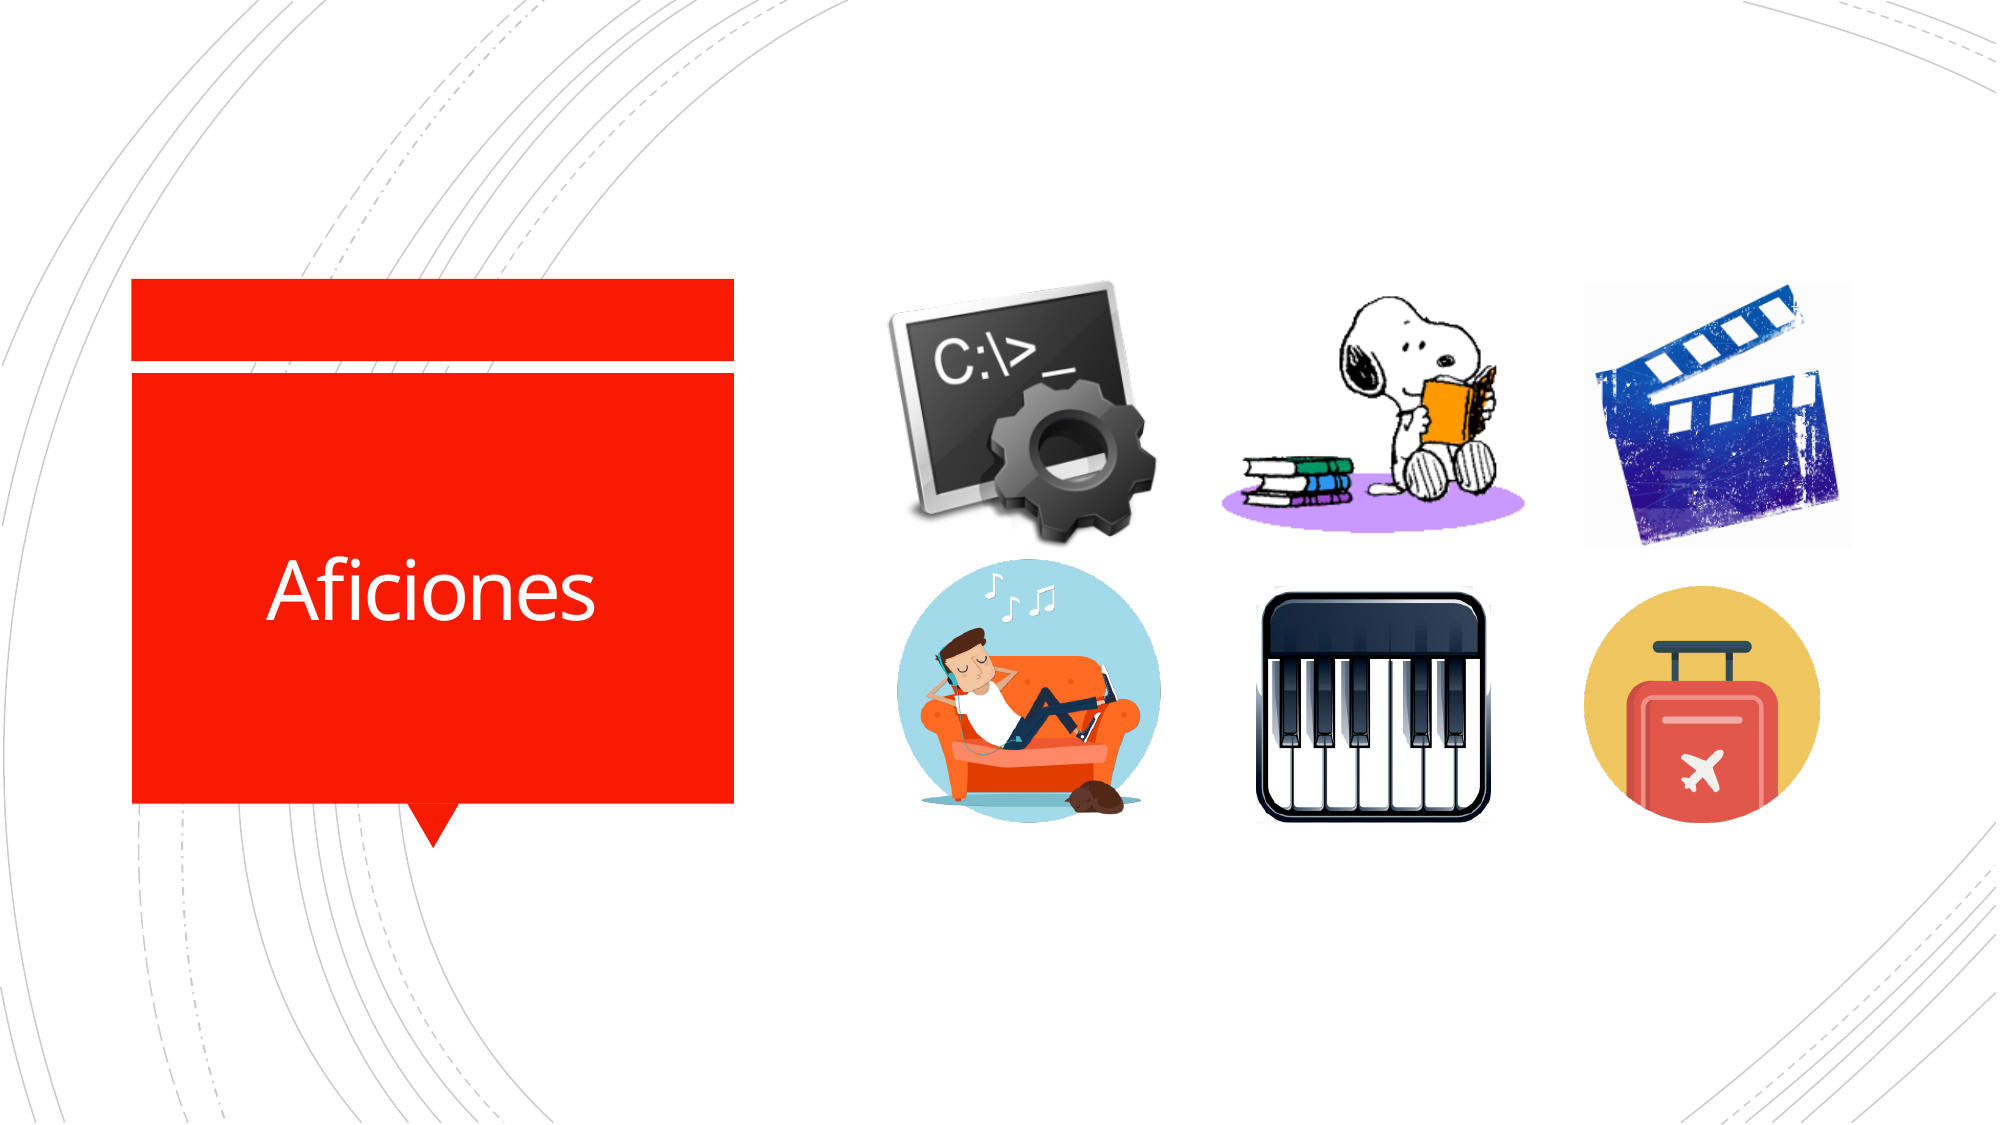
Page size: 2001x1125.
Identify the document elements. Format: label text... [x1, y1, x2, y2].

picture [1216, 292, 1531, 538]
picture [1256, 586, 1491, 823]
picture [880, 274, 1163, 825]
picture [1584, 586, 1820, 823]
title Aficiones [145, 385, 720, 789]
picture [1584, 281, 1852, 549]
